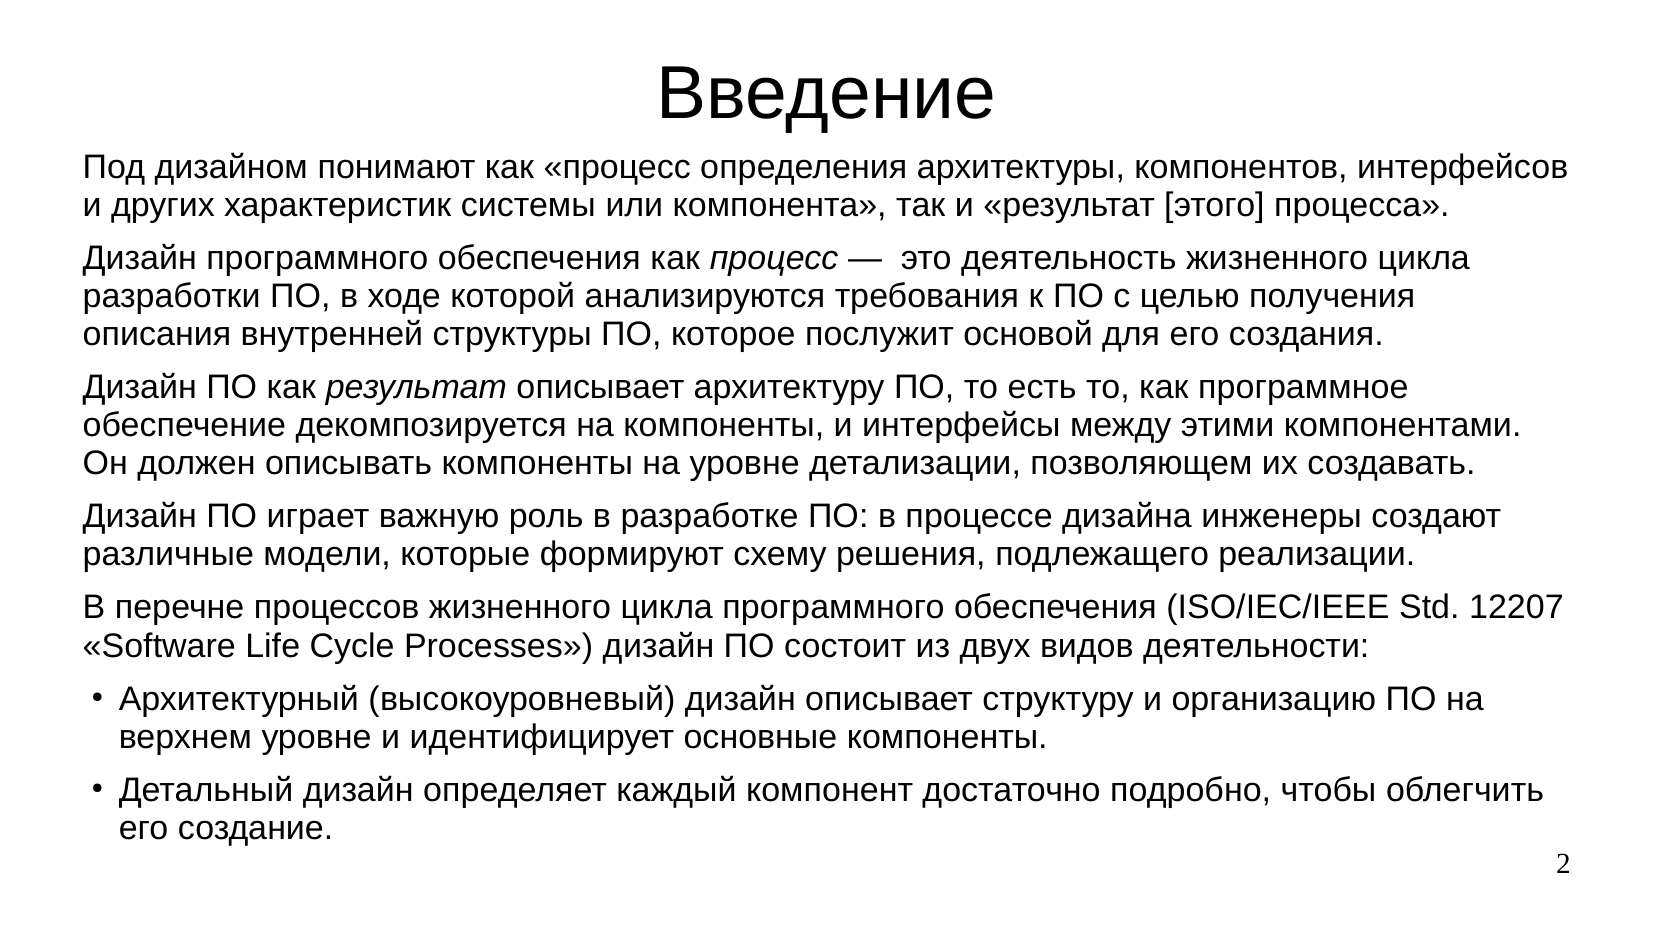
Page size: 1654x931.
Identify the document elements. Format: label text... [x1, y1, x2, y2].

title Введение [82, 37, 1571, 147]
list Под дизайном понимают как «процесс определения архитектуры, компонентов, интерфейсов и других характеристик системы или компонента», так и «результат [этого] процесса». Дизайн программного обеспечения как процесс — это деятельность жизненного цикла разработки ПО, в ходе которой анализируются требования к ПО с целью получения описания внутренней структуры ПО, которое послужит основой для его создания. Дизайн ПО как результат описывает архитектуру ПО, то есть то, как программное обеспечение декомпозируется на компоненты, и интерфейсы между этими компонентами. Он должен описывать компоненты на уровне детализации, позволяющем их создавать. Дизайн ПО играет важную роль в разработке ПО: в процессе дизайна инженеры создают различные модели, которые формируют схему решения, подлежащего реализации. В перечне процессов жизненного цикла программного обеспечения (ISO/IEC/IEEE Std. 12207 «Software Life Cycle Processes») дизайн ПО состоит из двух видов деятельности: Архитектурный (высокоуровневый) дизайн описывает структуру и организацию ПО на верхнем уровне и идентифицирует основные компоненты. Детальный дизайн определяет каждый компонент достаточно подробно, чтобы облегчить его создание. [82, 147, 1571, 886]
